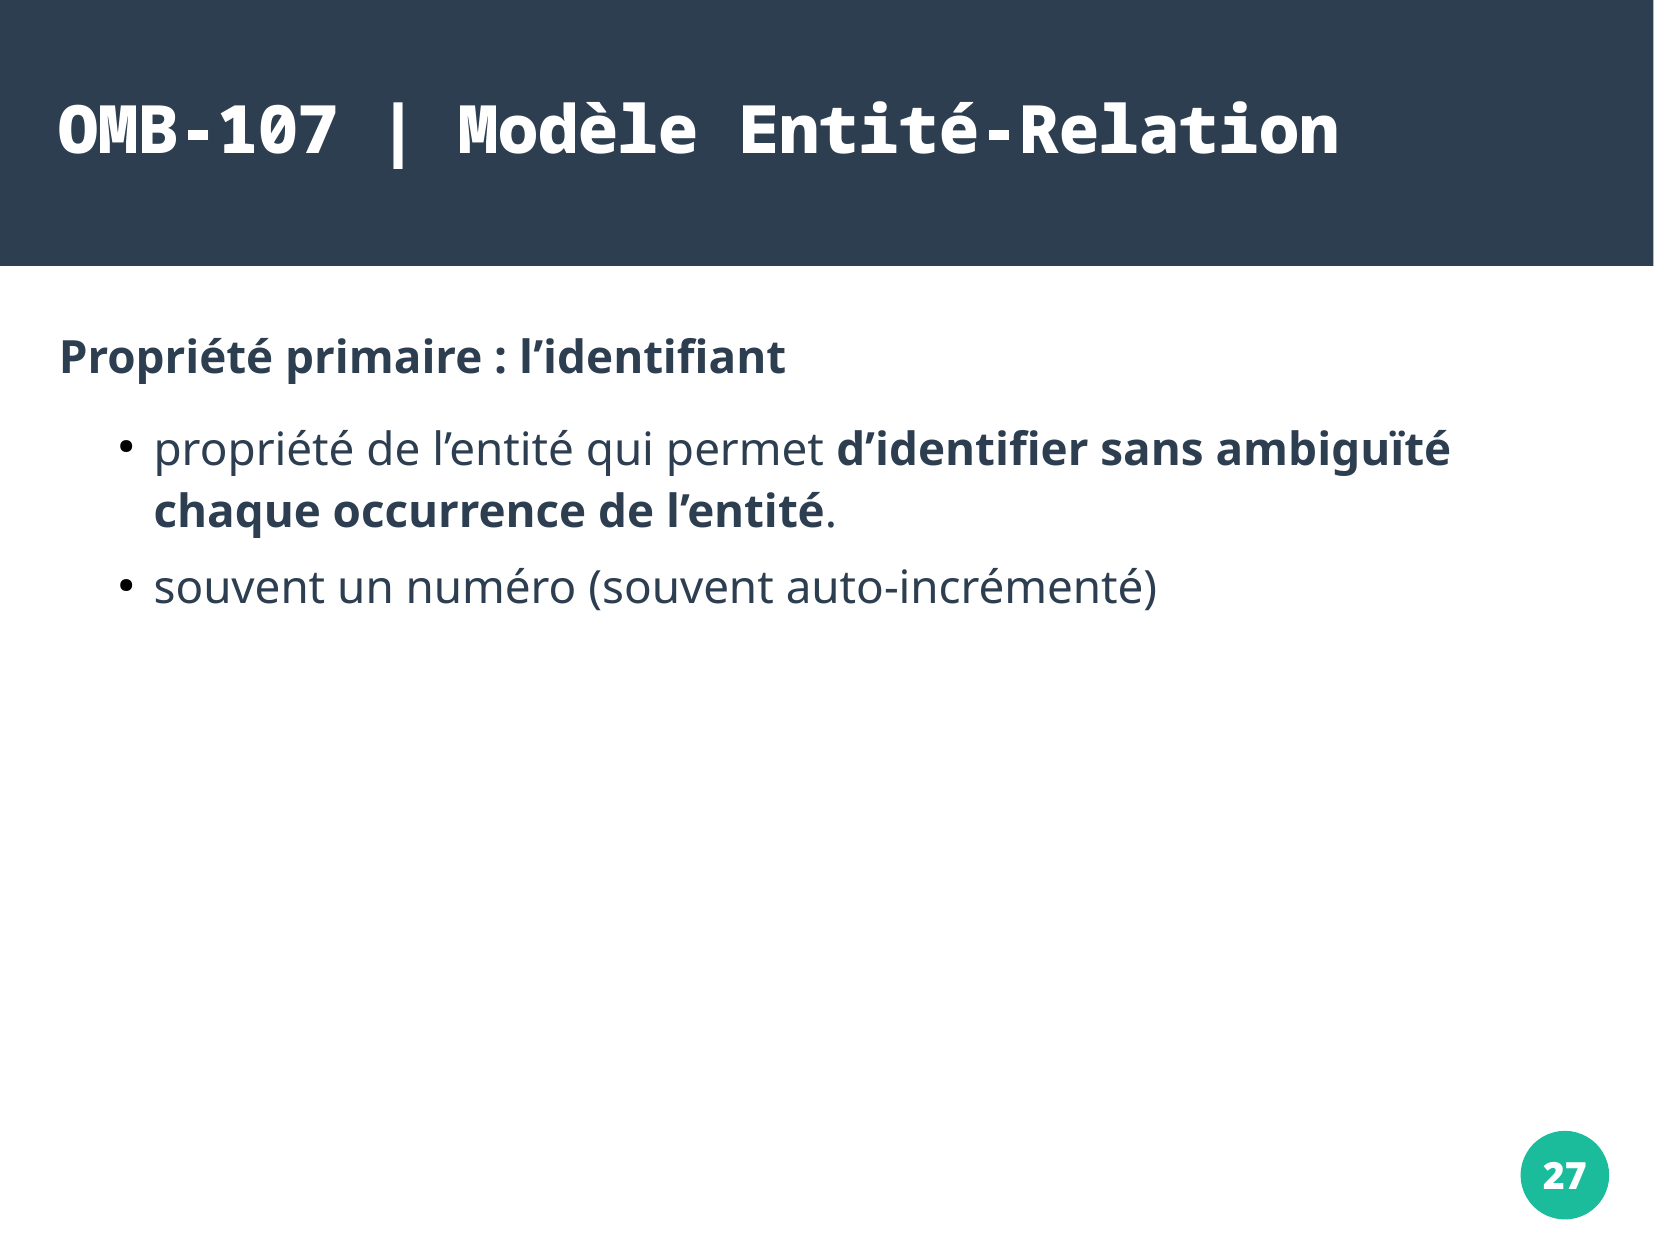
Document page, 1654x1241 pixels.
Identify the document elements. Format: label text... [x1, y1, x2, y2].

title OMB-107 | Modèle Entité-Relation [58, 49, 1595, 207]
list Propriété primaire : l’identifiant propriété de l’entité qui permet d’identifier sans ambiguïté chaque occurrence de l’entité. souvent un numéro (souvent auto-incrémenté) [58, 324, 1595, 1152]
